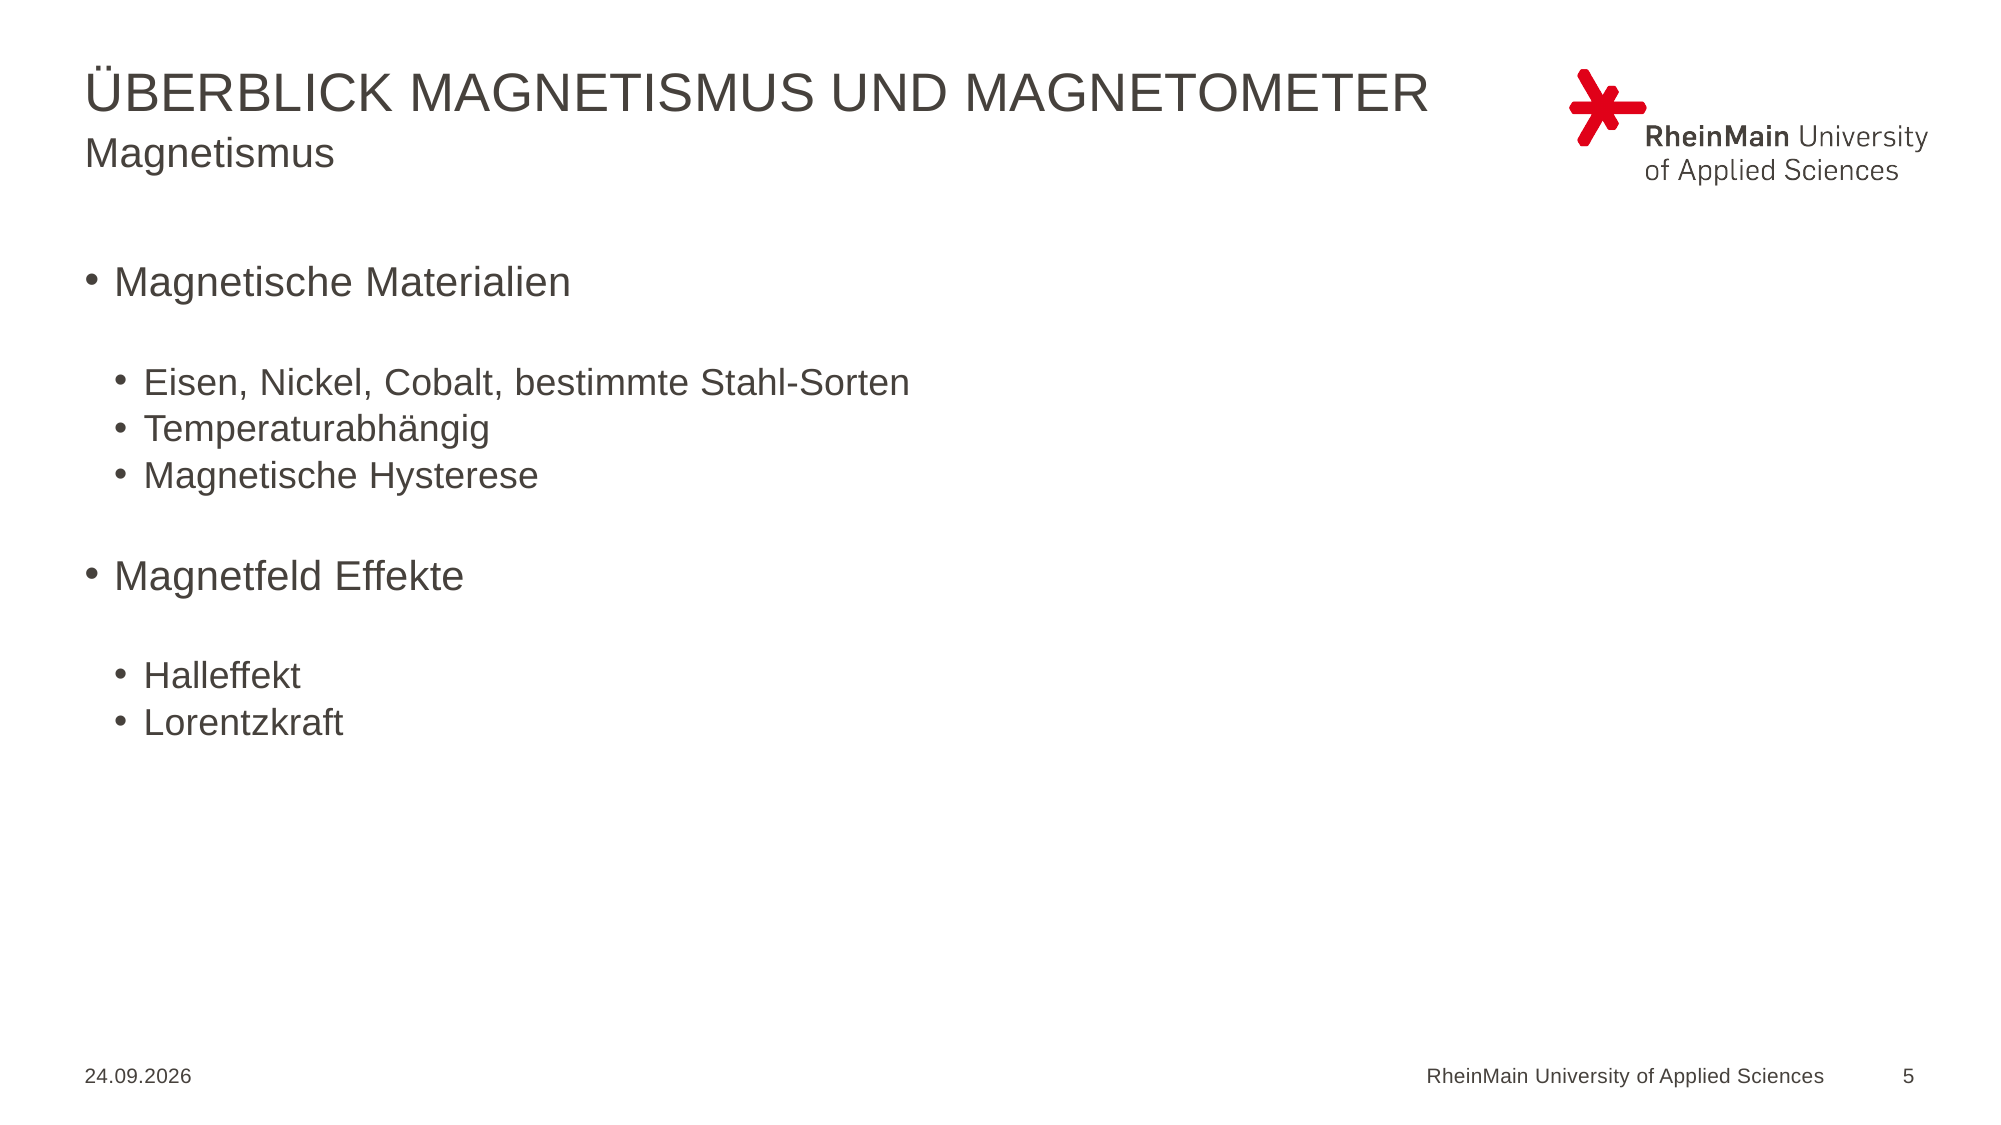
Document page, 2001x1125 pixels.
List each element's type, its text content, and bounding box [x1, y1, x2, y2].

picture [1537, 37, 1960, 212]
title Überblick Magnetismus und magnetometer [84, 66, 1443, 124]
footer RheinMain University of Applied Sciences [701, 1059, 1845, 1090]
list Magnetismus [84, 125, 1443, 224]
slide_number 25.01.2022 [84, 1059, 325, 1090]
list Magnetische Materialien Eisen, Nickel, Cobalt, bestimmte Stahl-Sorten Temperaturabhängig Magnetische Hysterese Magnetfeld Effekte Halleffekt Lorentzkraft [84, 253, 1916, 960]
slide_number <number> [1845, 1059, 1915, 1090]
